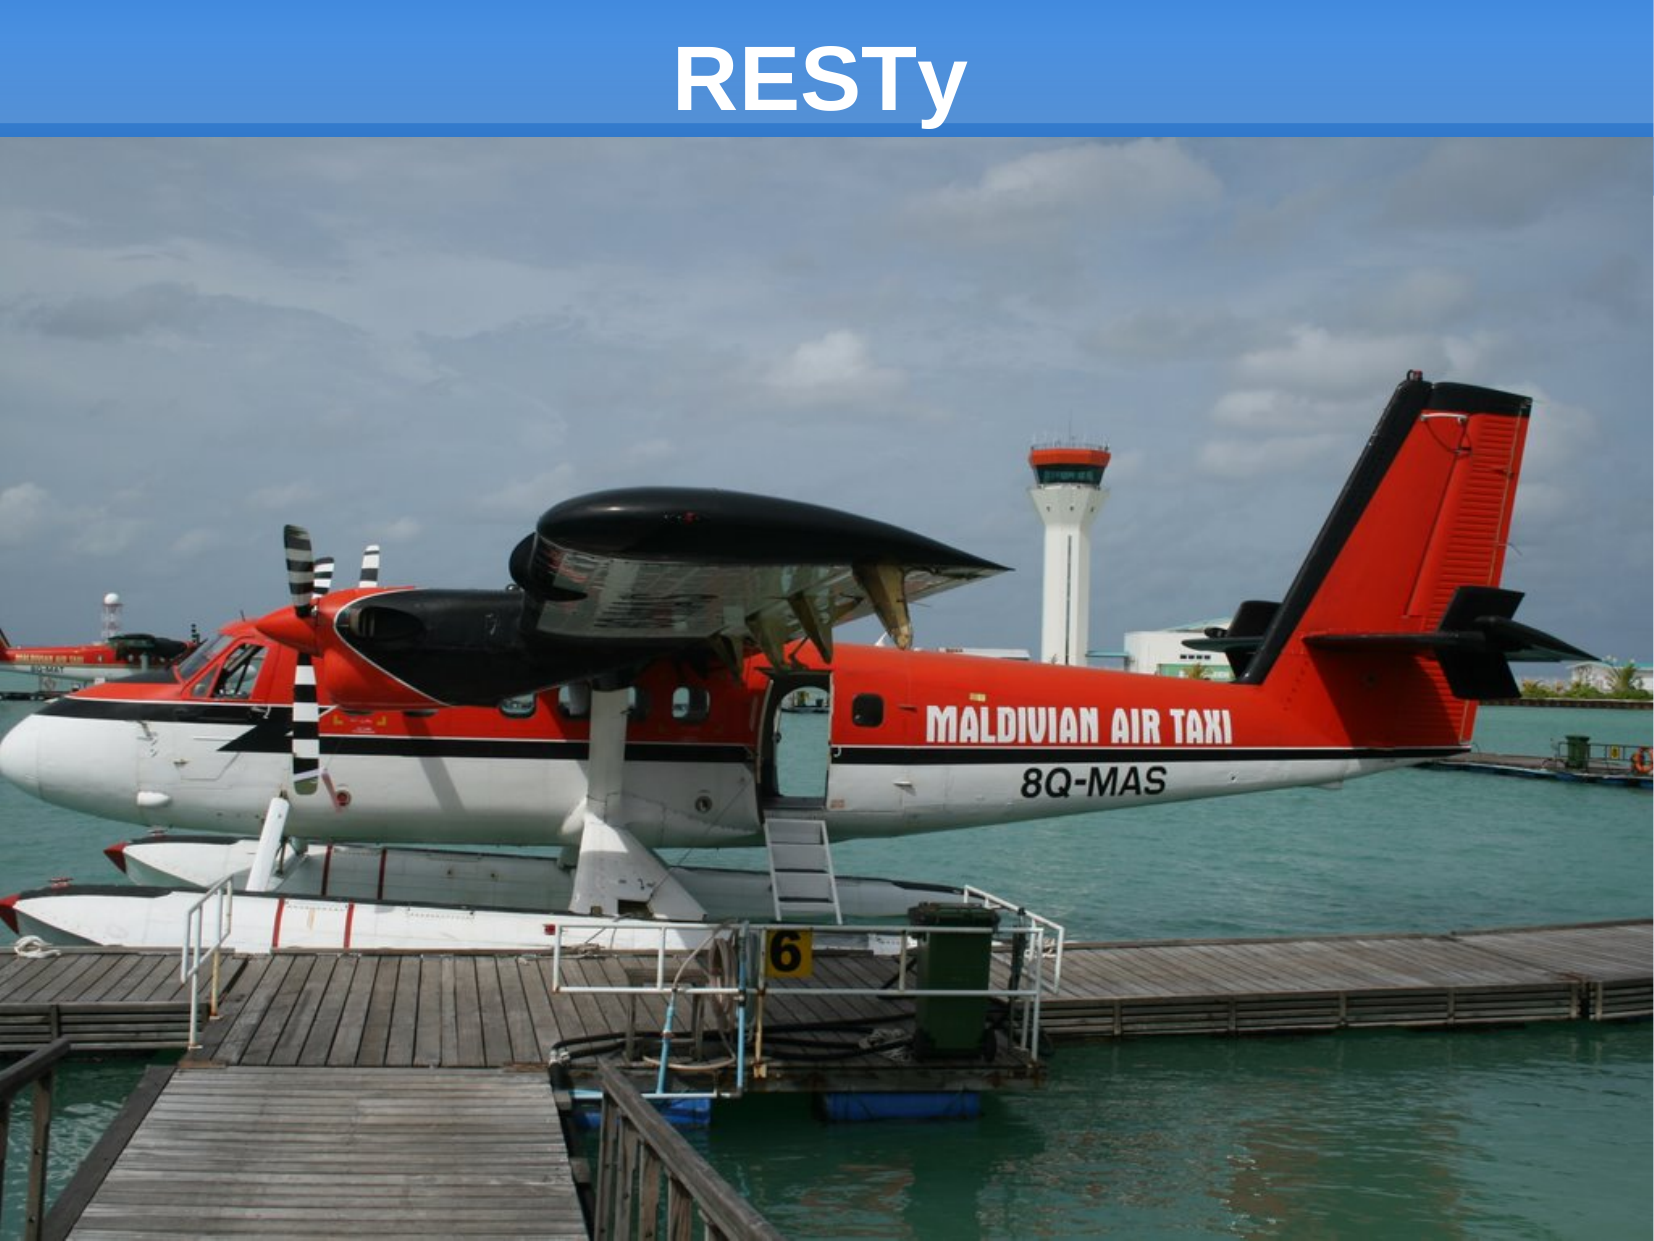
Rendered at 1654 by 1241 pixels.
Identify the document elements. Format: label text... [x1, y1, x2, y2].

picture [0, 0, 1654, 1241]
title RESTy [76, 7, 1565, 151]
